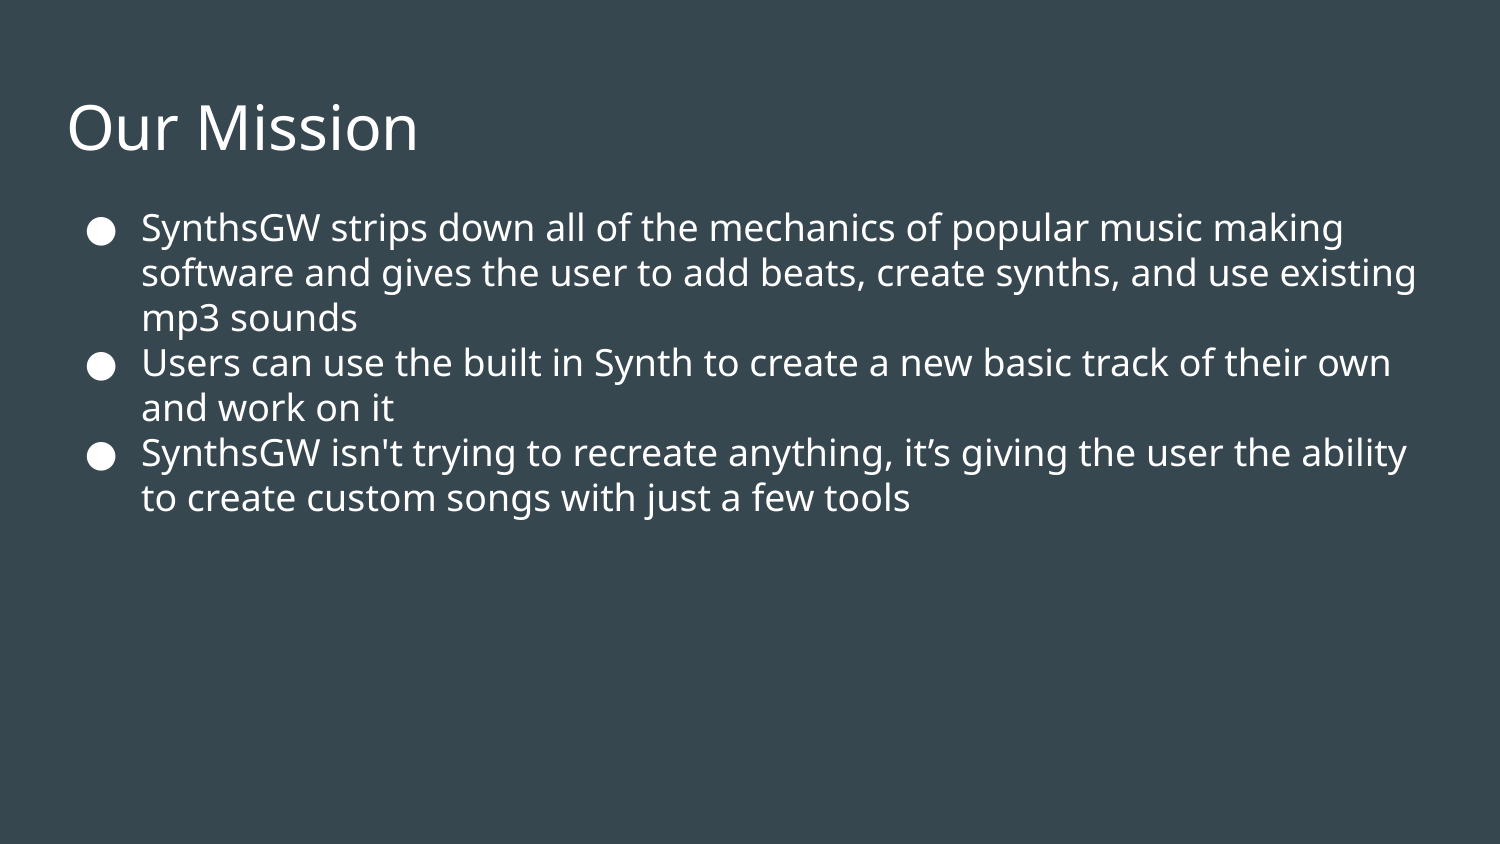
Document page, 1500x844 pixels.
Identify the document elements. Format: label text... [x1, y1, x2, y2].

text_box SynthsGW strips down all of the mechanics of popular music making software and gives the user to add beats, create synths, and use existing mp3 sounds Users can use the built in Synth to create a new basic track of their own and work on it SynthsGW isn't trying to recreate anything, it’s giving the user the ability to create custom songs with just a few tools [51, 189, 1449, 750]
text_box Our Mission [51, 72, 1449, 167]
